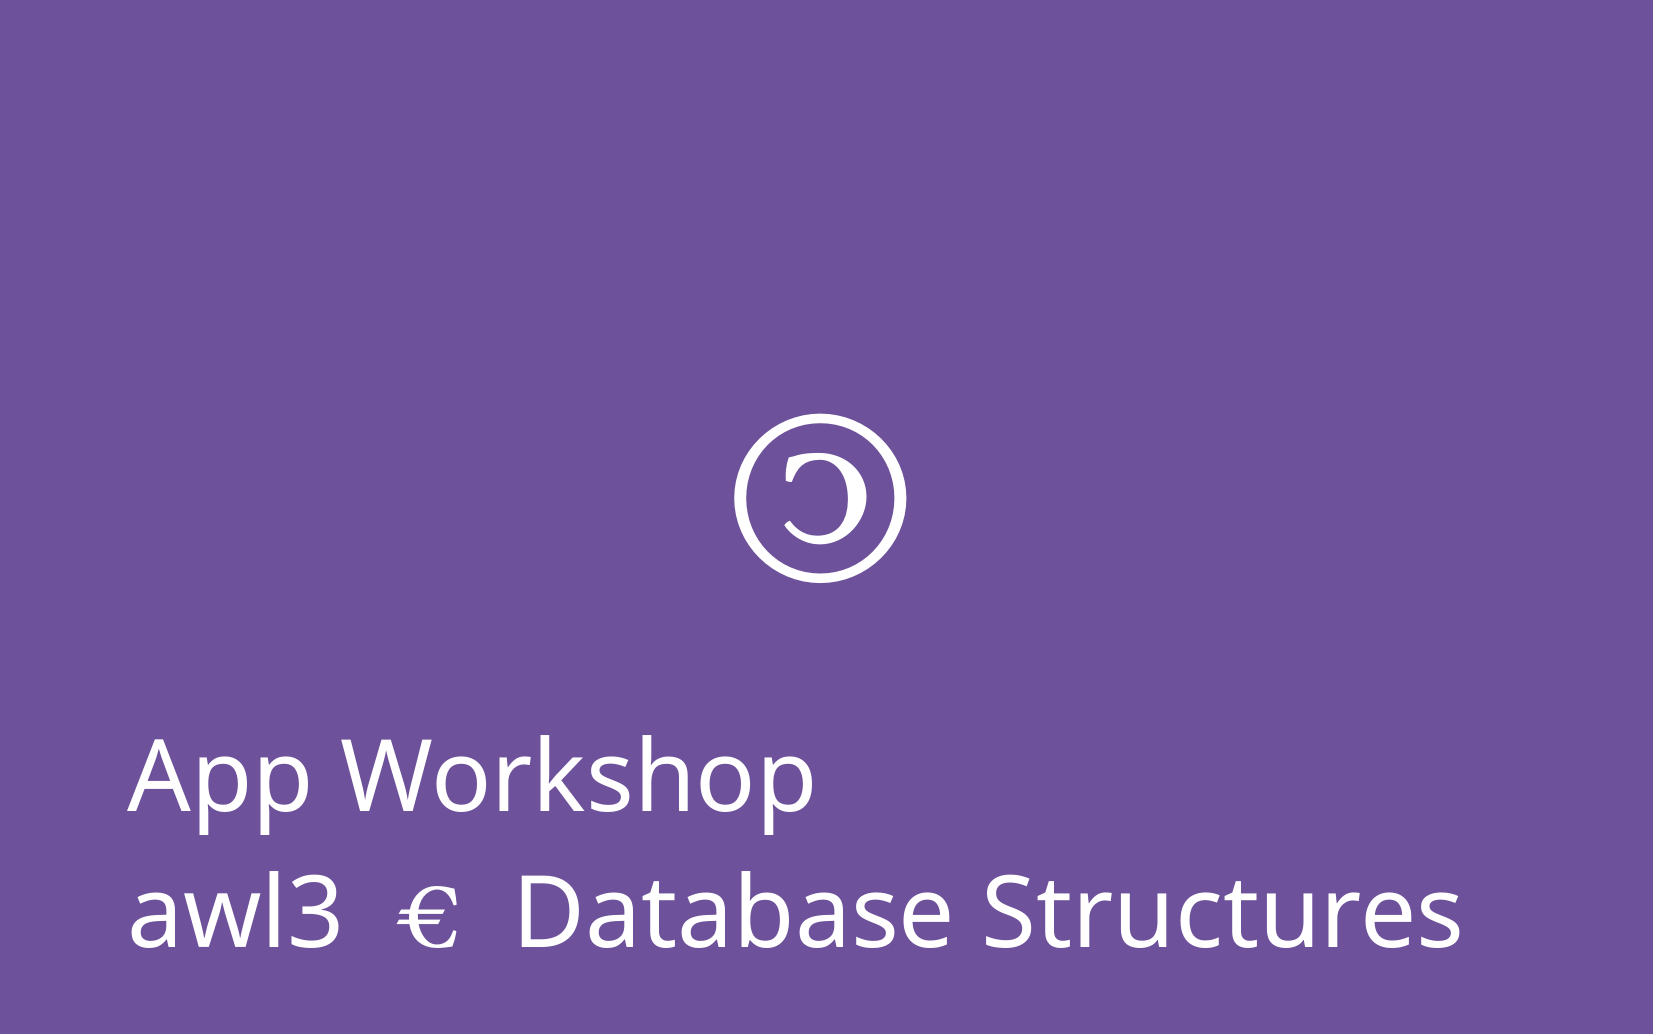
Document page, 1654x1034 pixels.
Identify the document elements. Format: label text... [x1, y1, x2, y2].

text_box  [528, 262, 1129, 638]
text_box App Workshop awl3  Database Structures [112, 696, 1538, 952]
